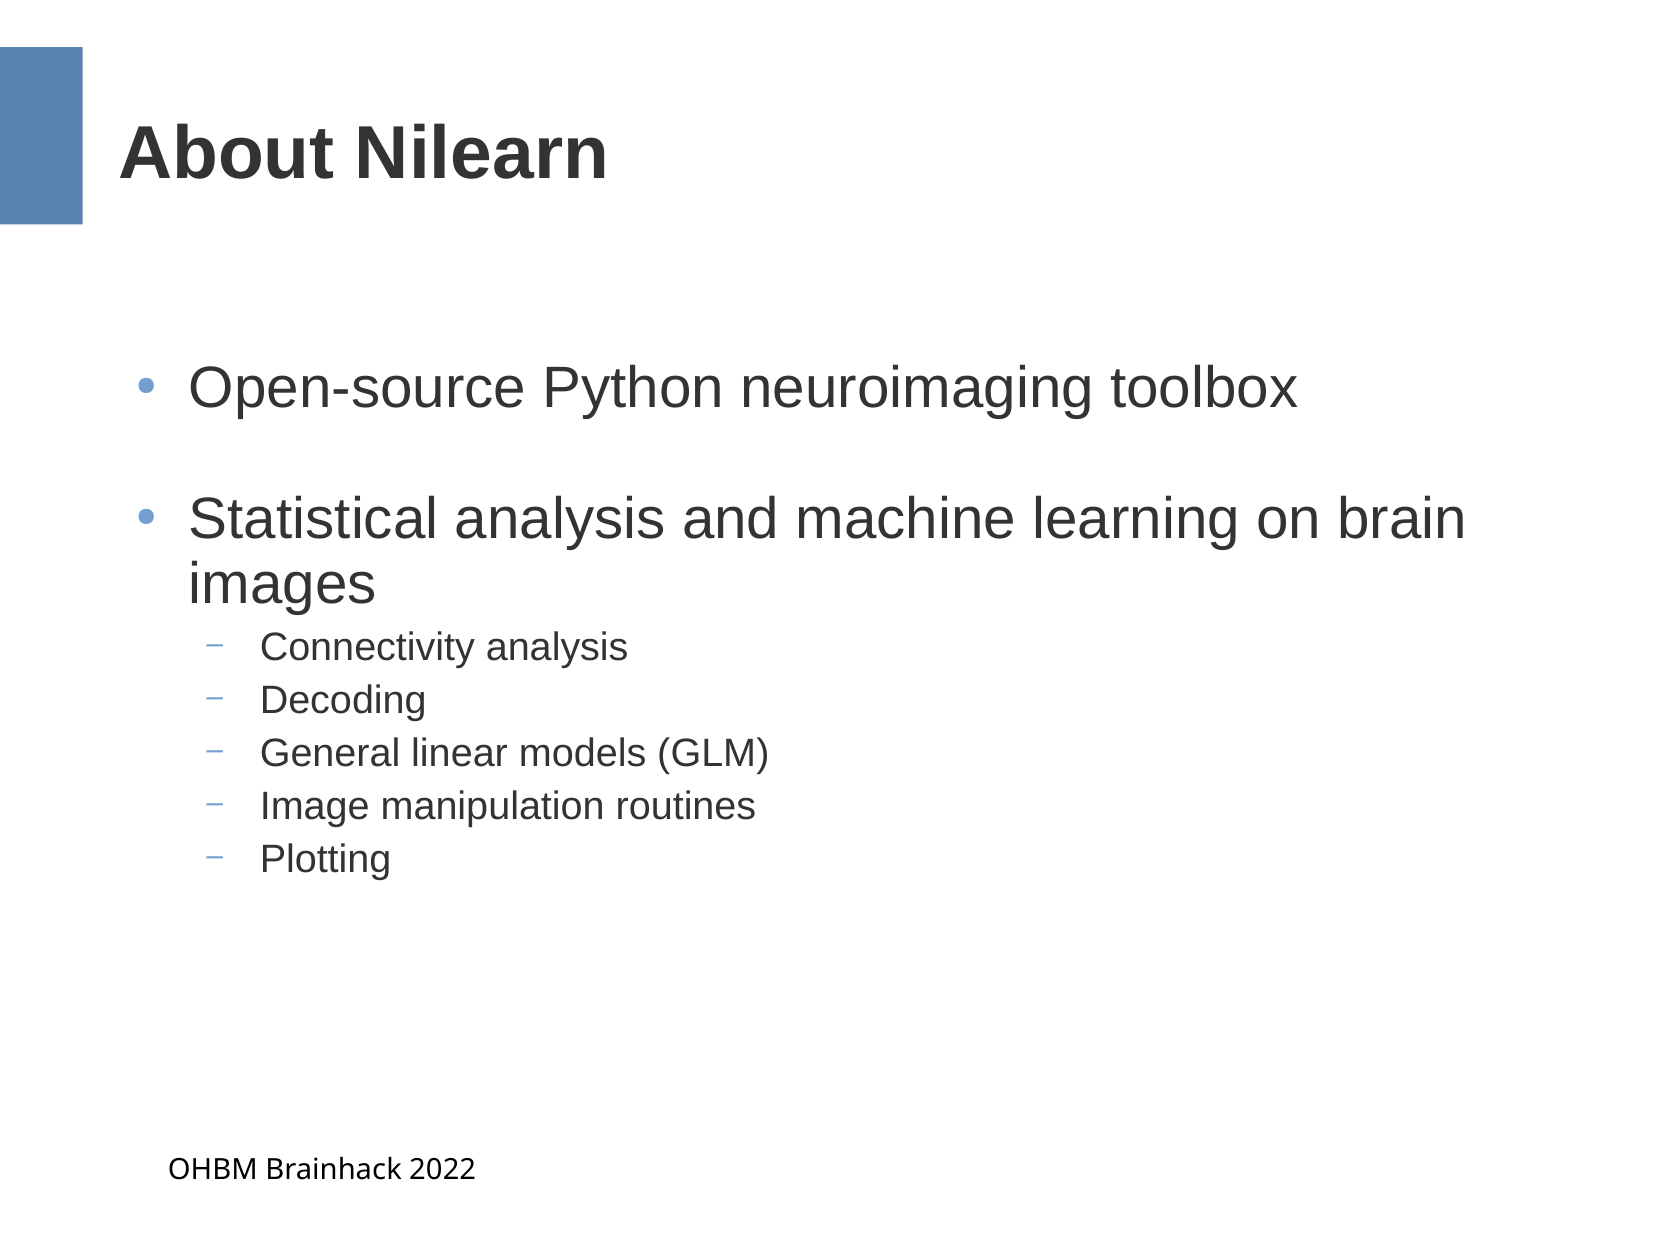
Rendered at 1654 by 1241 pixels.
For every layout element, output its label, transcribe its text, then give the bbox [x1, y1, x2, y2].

list Open-source Python neuroimaging toolbox Statistical analysis and machine learning on brain images Connectivity analysis Decoding General linear models (GLM) Image manipulation routines Plotting [118, 354, 1536, 1074]
title About Nilearn [118, 49, 1571, 257]
